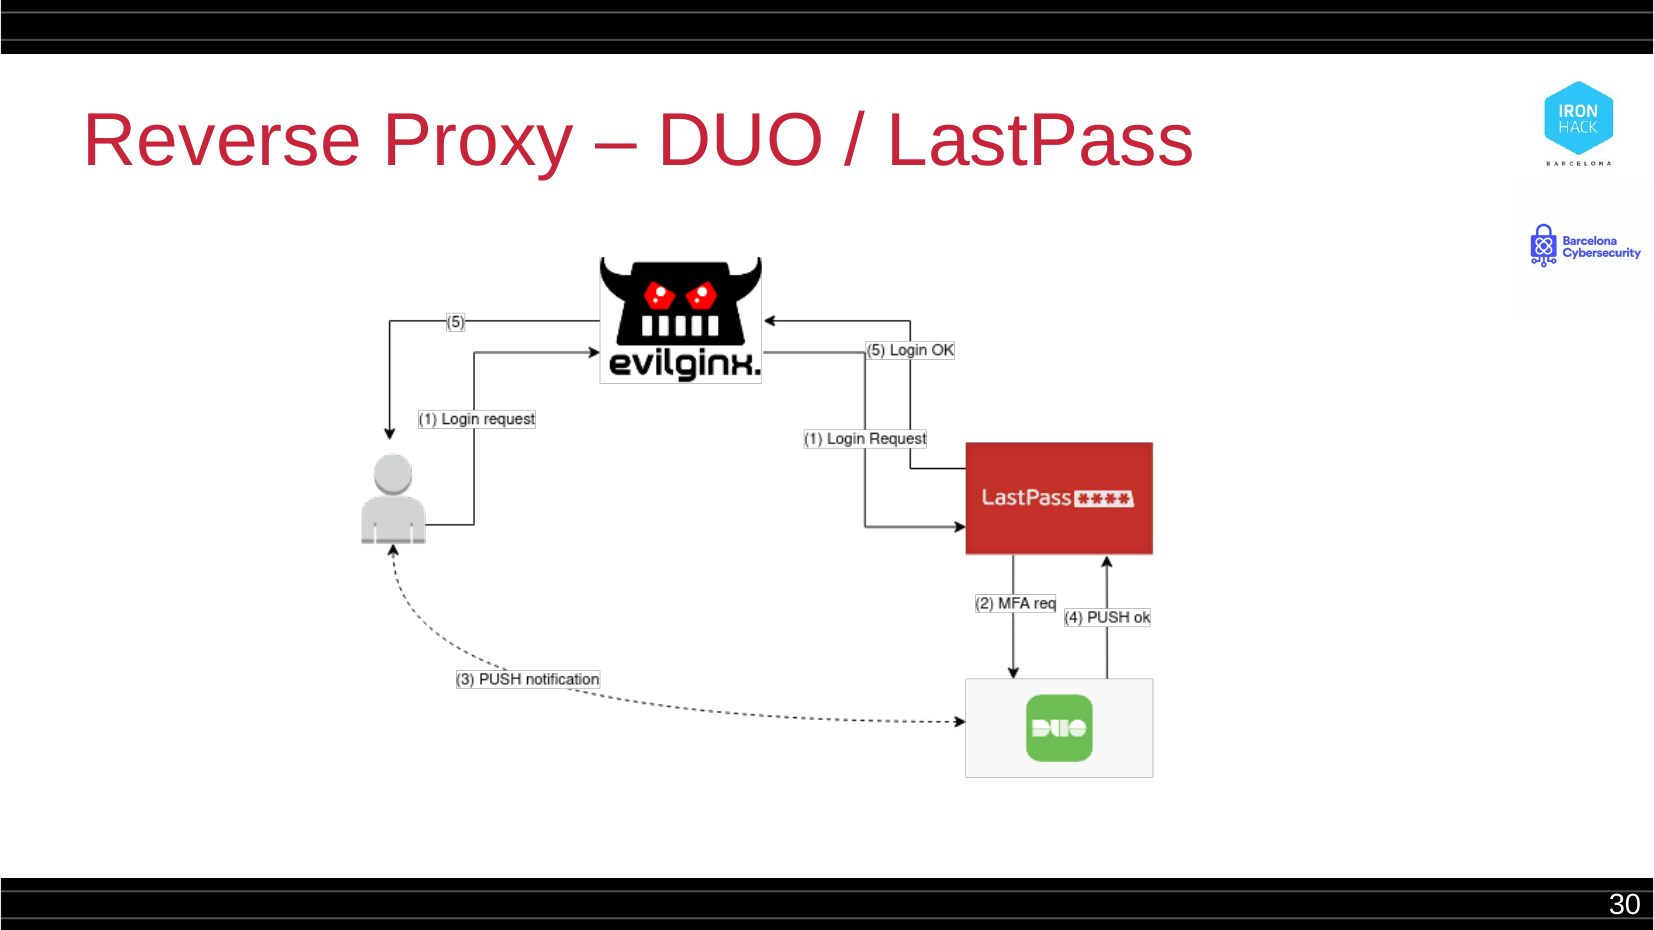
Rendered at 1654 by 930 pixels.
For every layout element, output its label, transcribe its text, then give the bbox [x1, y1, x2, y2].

picture [0, 0, 1654, 54]
text_box Reverse Proxy – DUO / LastPass [82, 57, 1571, 213]
picture [1514, 67, 1650, 315]
picture [0, 878, 1654, 930]
picture [361, 257, 1156, 779]
